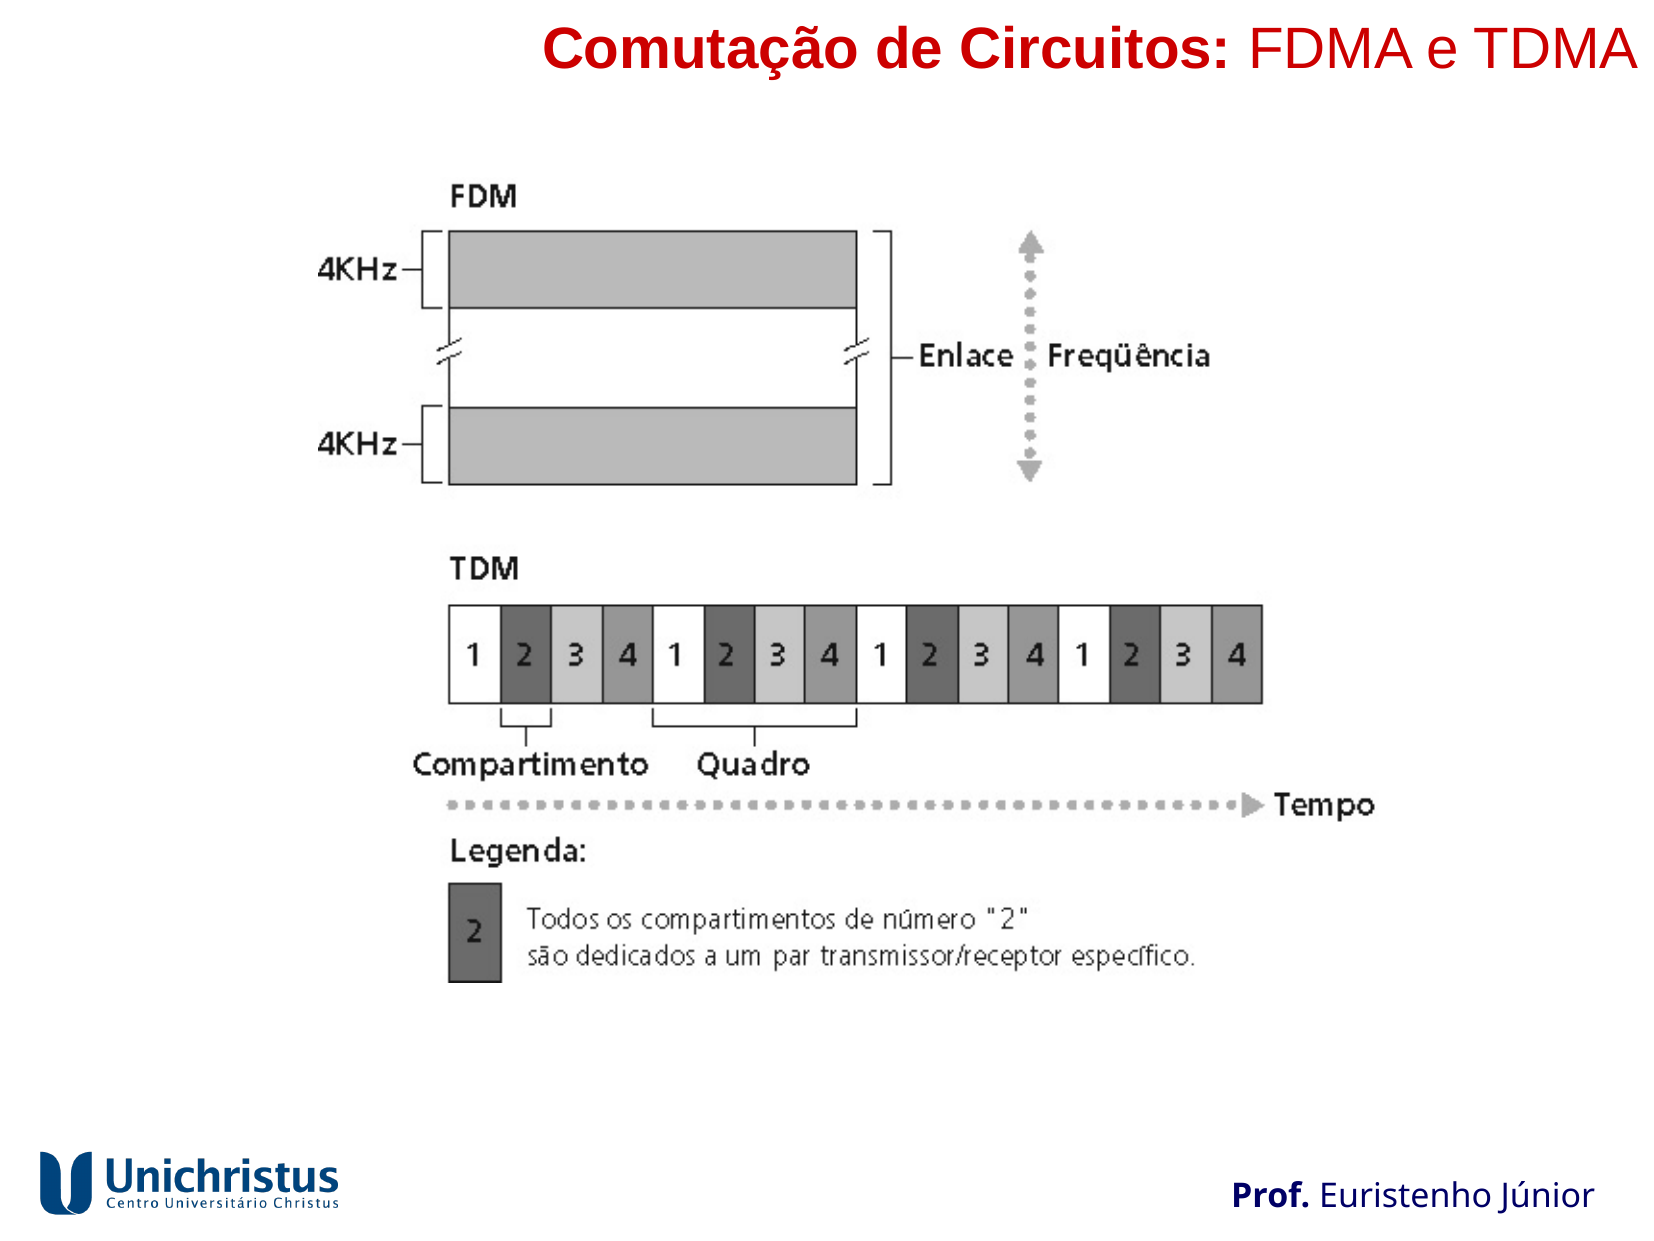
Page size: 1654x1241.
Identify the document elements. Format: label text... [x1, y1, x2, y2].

text_box Comutação de Circuitos: FDMA e TDMA [527, 8, 1654, 154]
picture [35, 1148, 343, 1217]
text_box Prof. Euristenho Júnior [1216, 1163, 1654, 1224]
picture [318, 177, 1394, 983]
